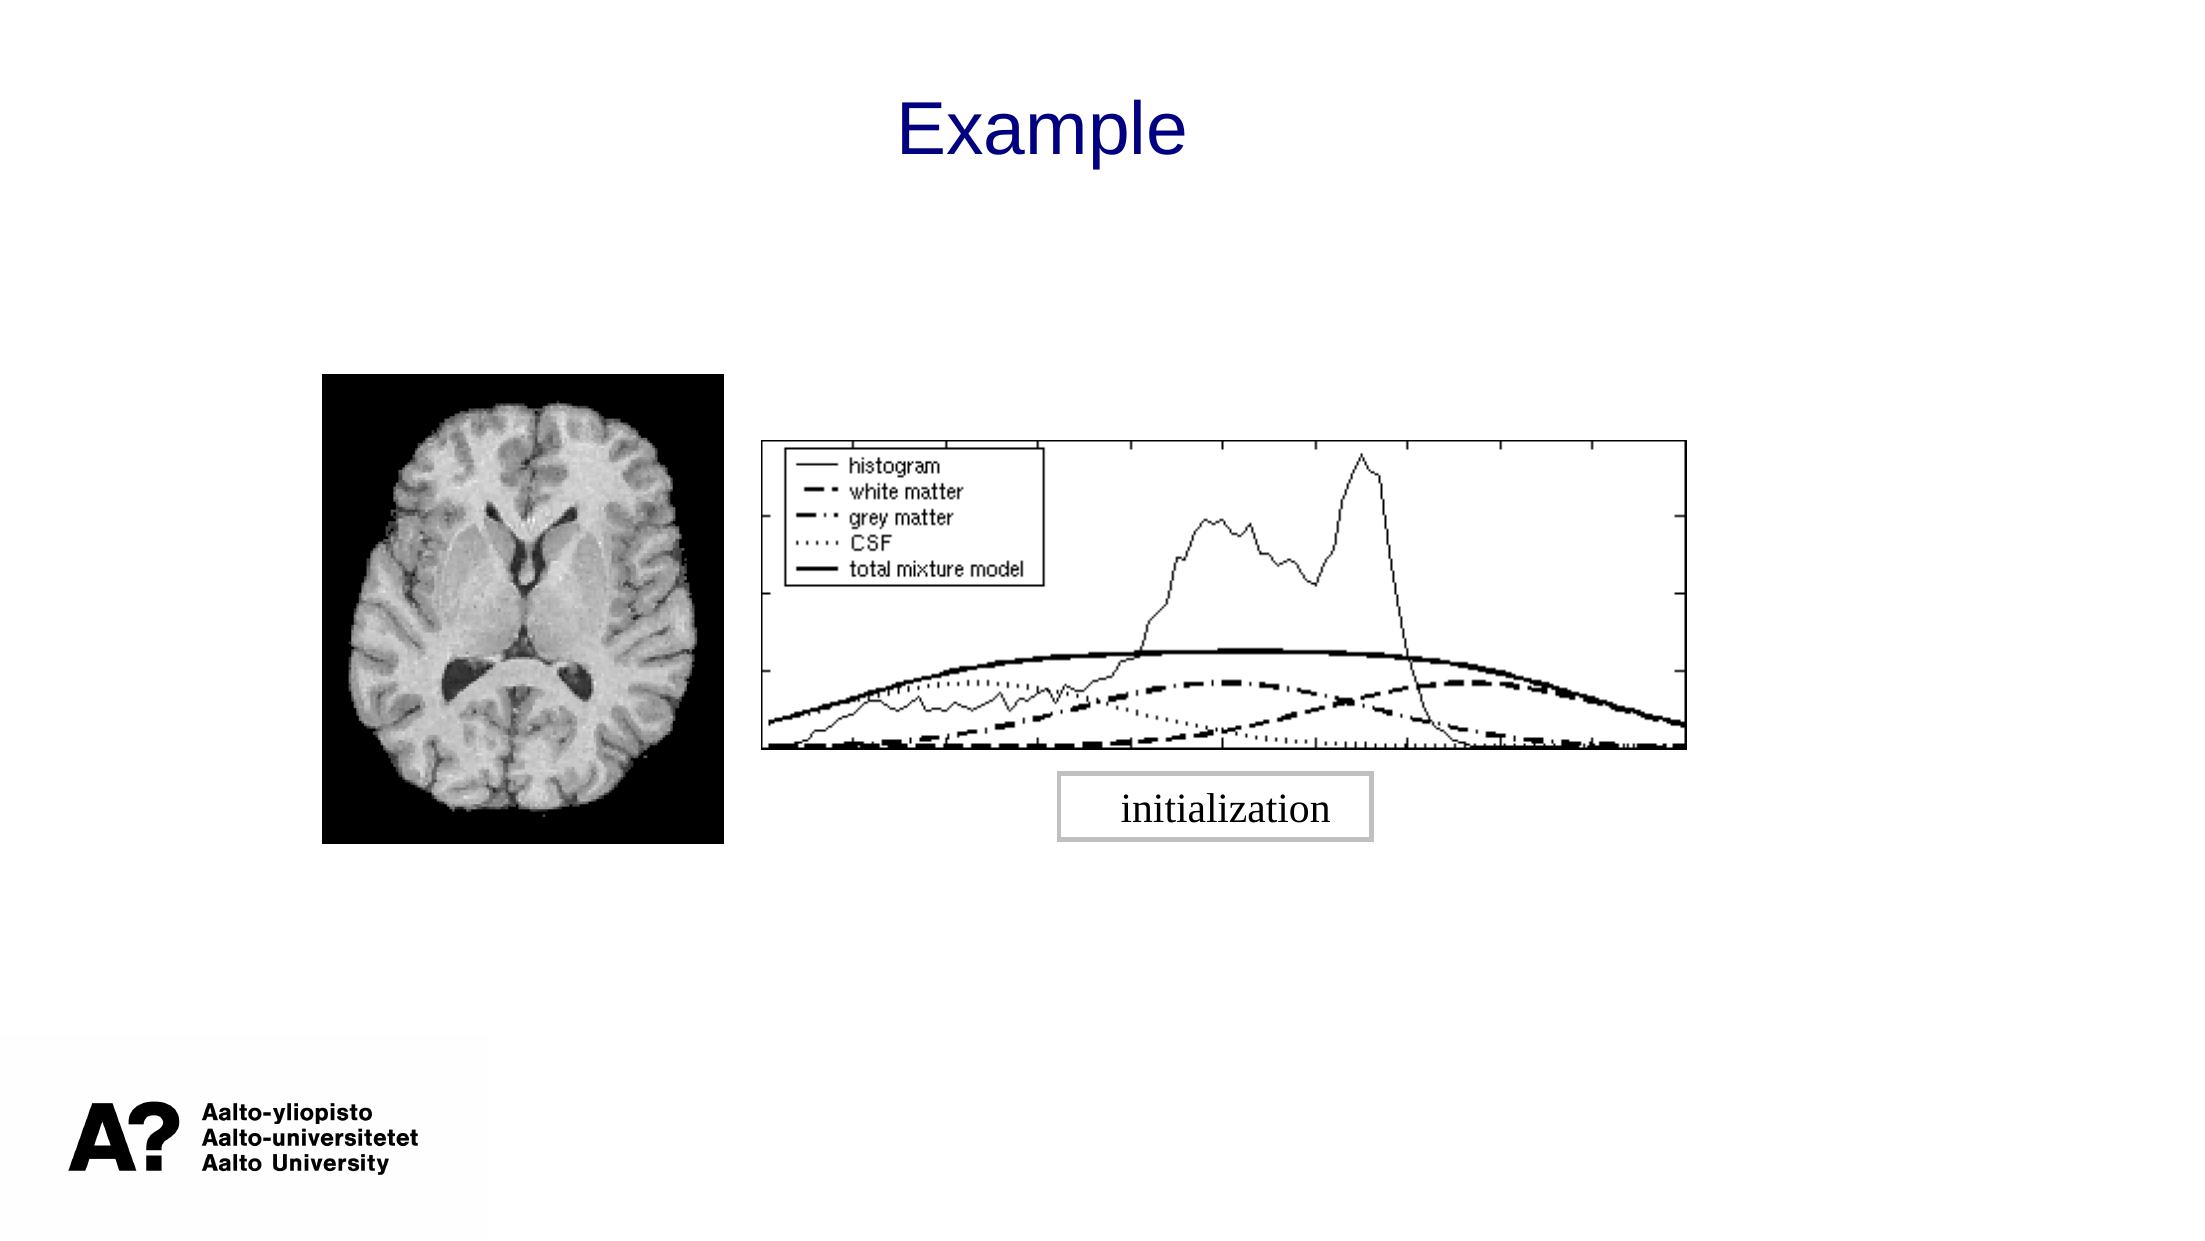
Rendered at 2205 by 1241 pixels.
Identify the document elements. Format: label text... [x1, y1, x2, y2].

picture [761, 440, 1687, 751]
picture [0, 1035, 488, 1239]
picture [322, 374, 724, 845]
text_box initialization [1059, 773, 1372, 840]
title Example [386, 65, 1699, 179]
